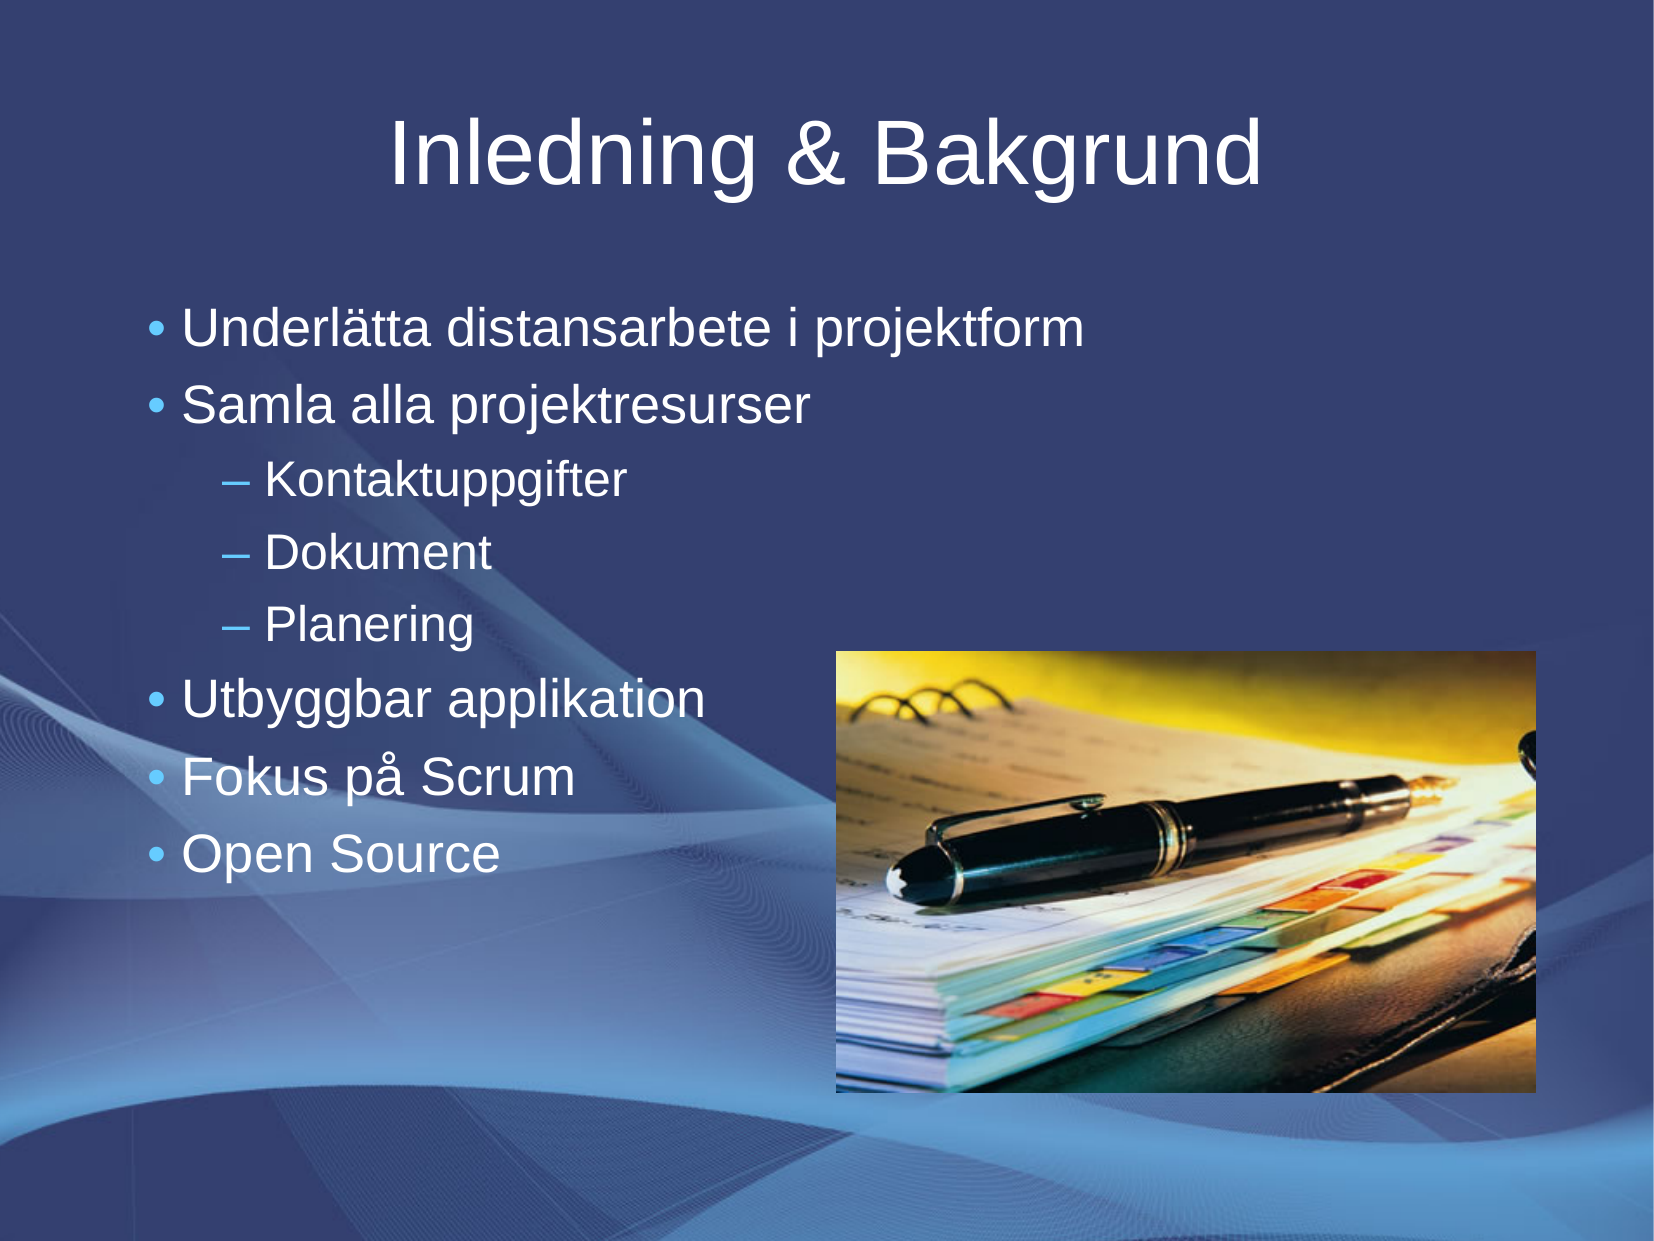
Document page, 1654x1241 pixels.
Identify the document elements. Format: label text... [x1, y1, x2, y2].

picture [0, 0, 1654, 1241]
title Inledning & Bakgrund [82, 49, 1571, 257]
subtitle Underlätta distansarbete i projektform Samla alla projektresurser Kontaktuppgifter Dokument Planering Utbyggbar applikation Fokus på Scrum Open Source [147, 295, 1565, 886]
